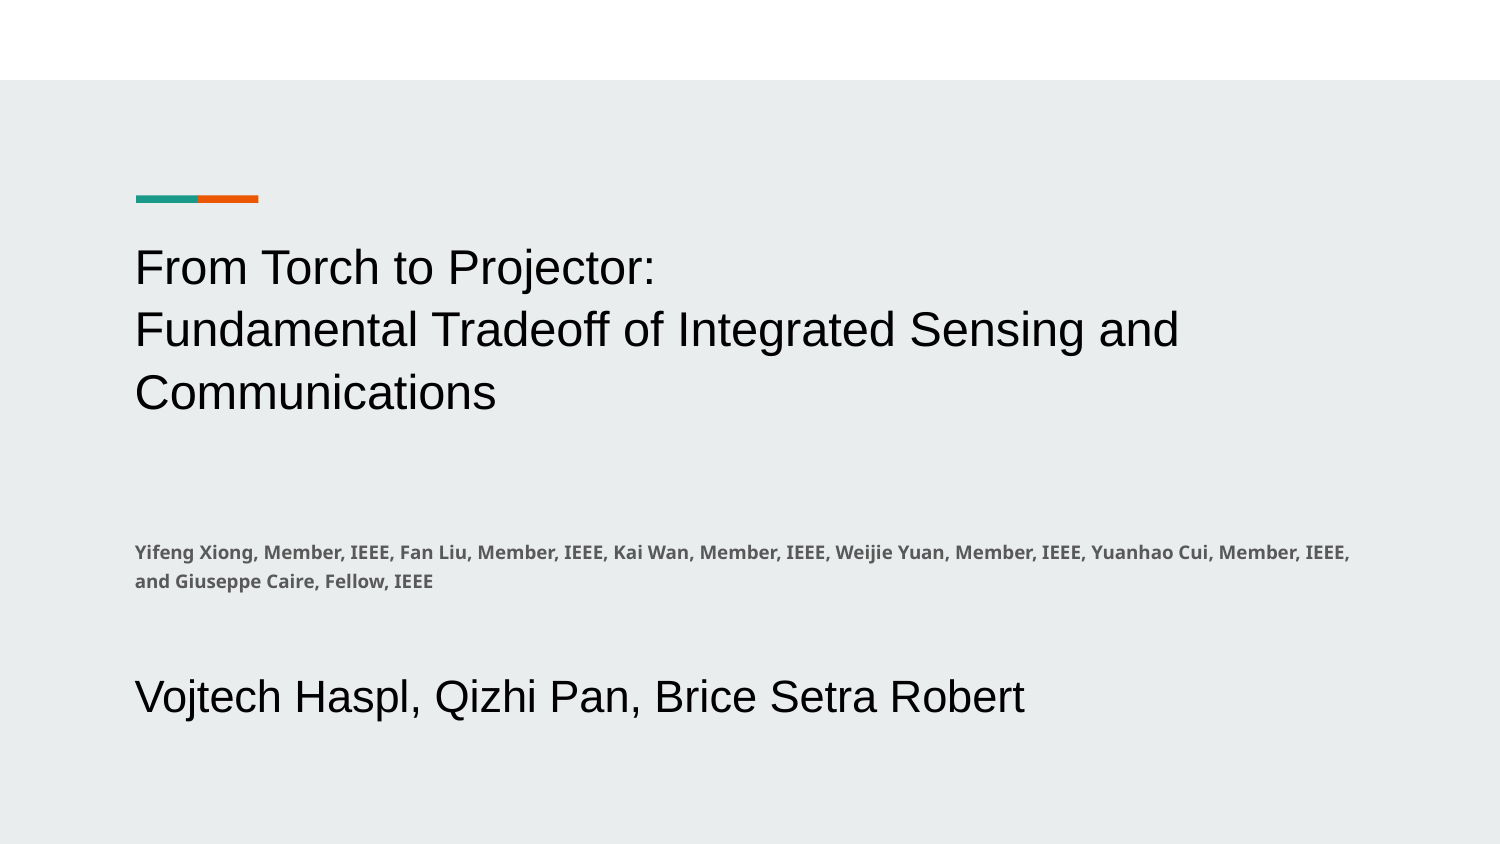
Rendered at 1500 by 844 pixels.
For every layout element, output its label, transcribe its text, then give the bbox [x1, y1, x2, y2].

title From Torch to Projector:​ Fundamental Tradeoff of Integrated Sensing and Communications​ [119, 216, 1381, 490]
subtitle Vojtech Haspl, Qizhi Pan, Brice Setra Robert​ [119, 649, 1381, 739]
subtitle Yifeng Xiong, Member, IEEE, Fan Liu, Member, IEEE, Kai Wan, Member, IEEE, Weijie Yuan, Member, IEEE, Yuanhao Cui, Member, IEEE, and Giuseppe Caire, Fellow, IEEE​ [119, 520, 1381, 610]
